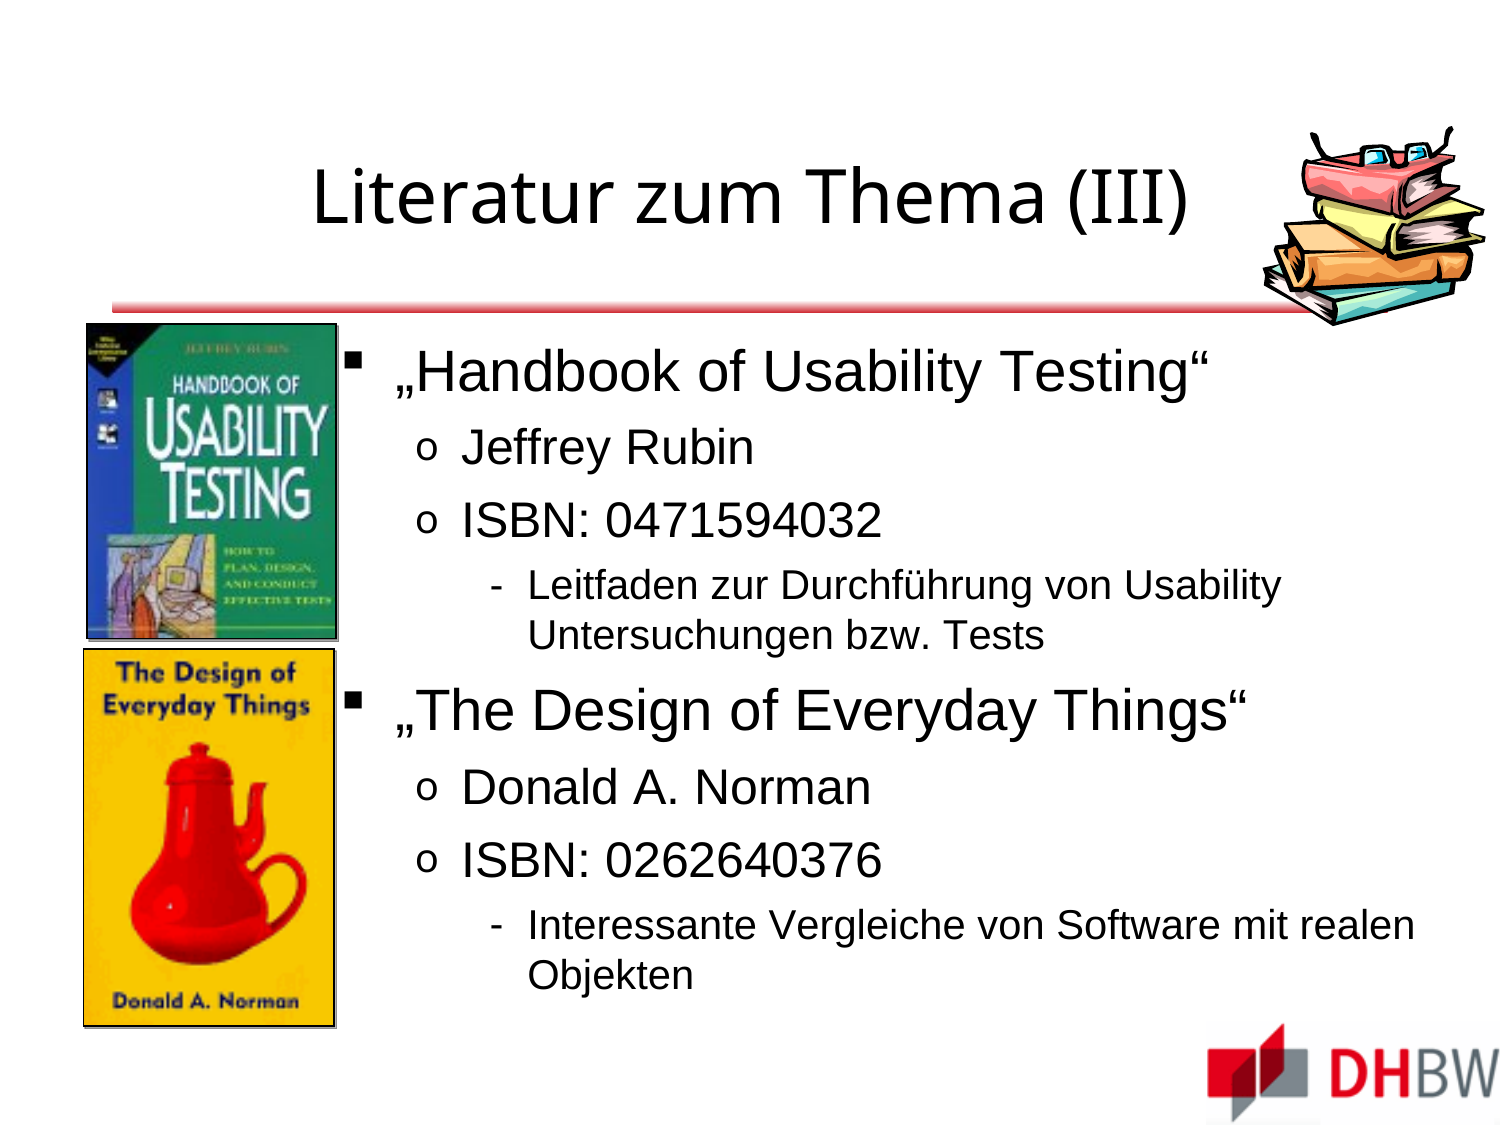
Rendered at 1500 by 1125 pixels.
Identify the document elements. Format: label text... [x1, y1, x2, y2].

picture [87, 324, 336, 638]
picture [84, 650, 334, 1026]
picture [1206, 1021, 1500, 1125]
list „Handbook of Usability Testing“ Jeffrey Rubin ISBN: 0471594032 Leitfaden zur Durchführung von Usability Untersuchungen bzw. Tests „The Design of Everyday Things“ Donald A. Norman ISBN: 0262640376 Interessante Vergleiche von Software mit realen Objekten [324, 324, 1463, 1051]
picture [1262, 125, 1488, 328]
title Literatur zum Thema (III) [112, 99, 1388, 288]
